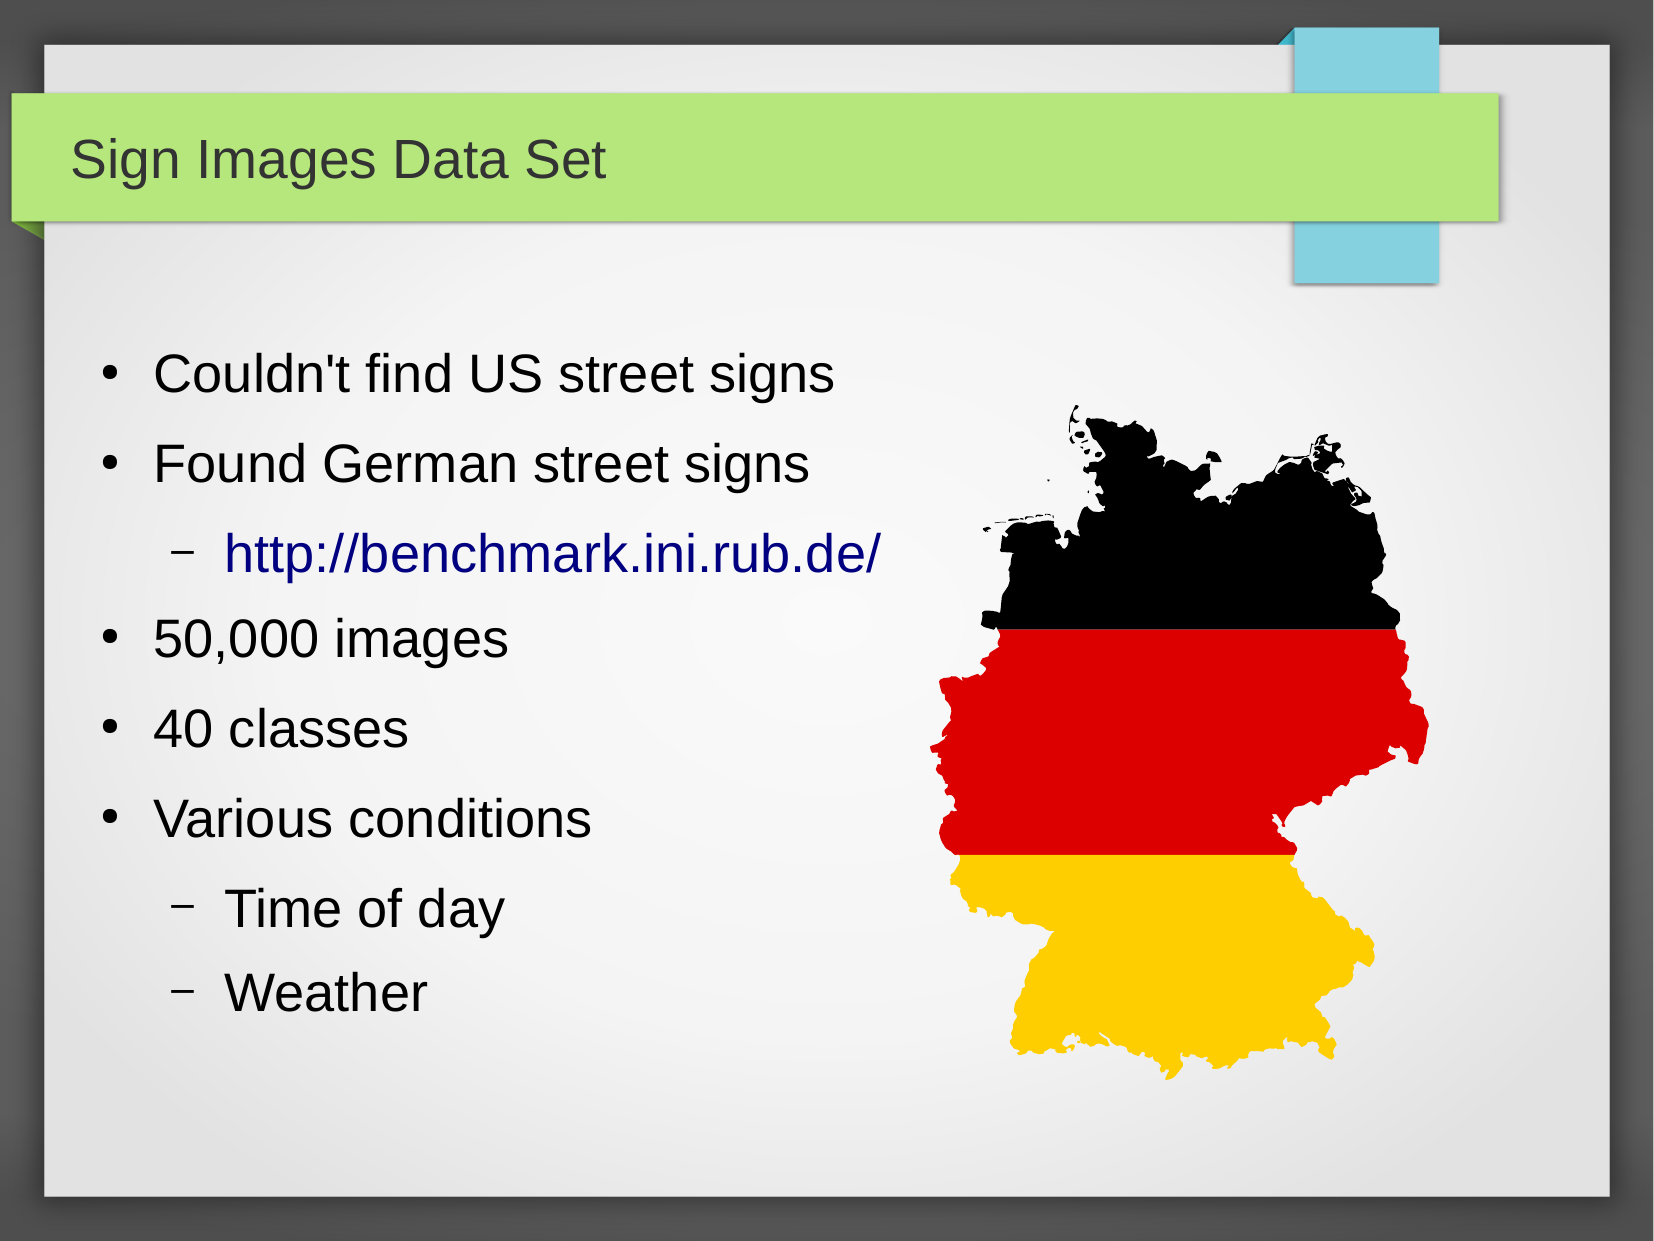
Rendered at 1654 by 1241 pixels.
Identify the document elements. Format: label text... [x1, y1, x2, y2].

list Couldn't find US street signs Found German street signs http://benchmark.ini.rub.de/ 50,000 images 40 classes Various conditions Time of day Weather [82, 343, 1538, 1063]
title Sign Images Data Set [70, 106, 1229, 213]
picture [0, 0, 1654, 1241]
